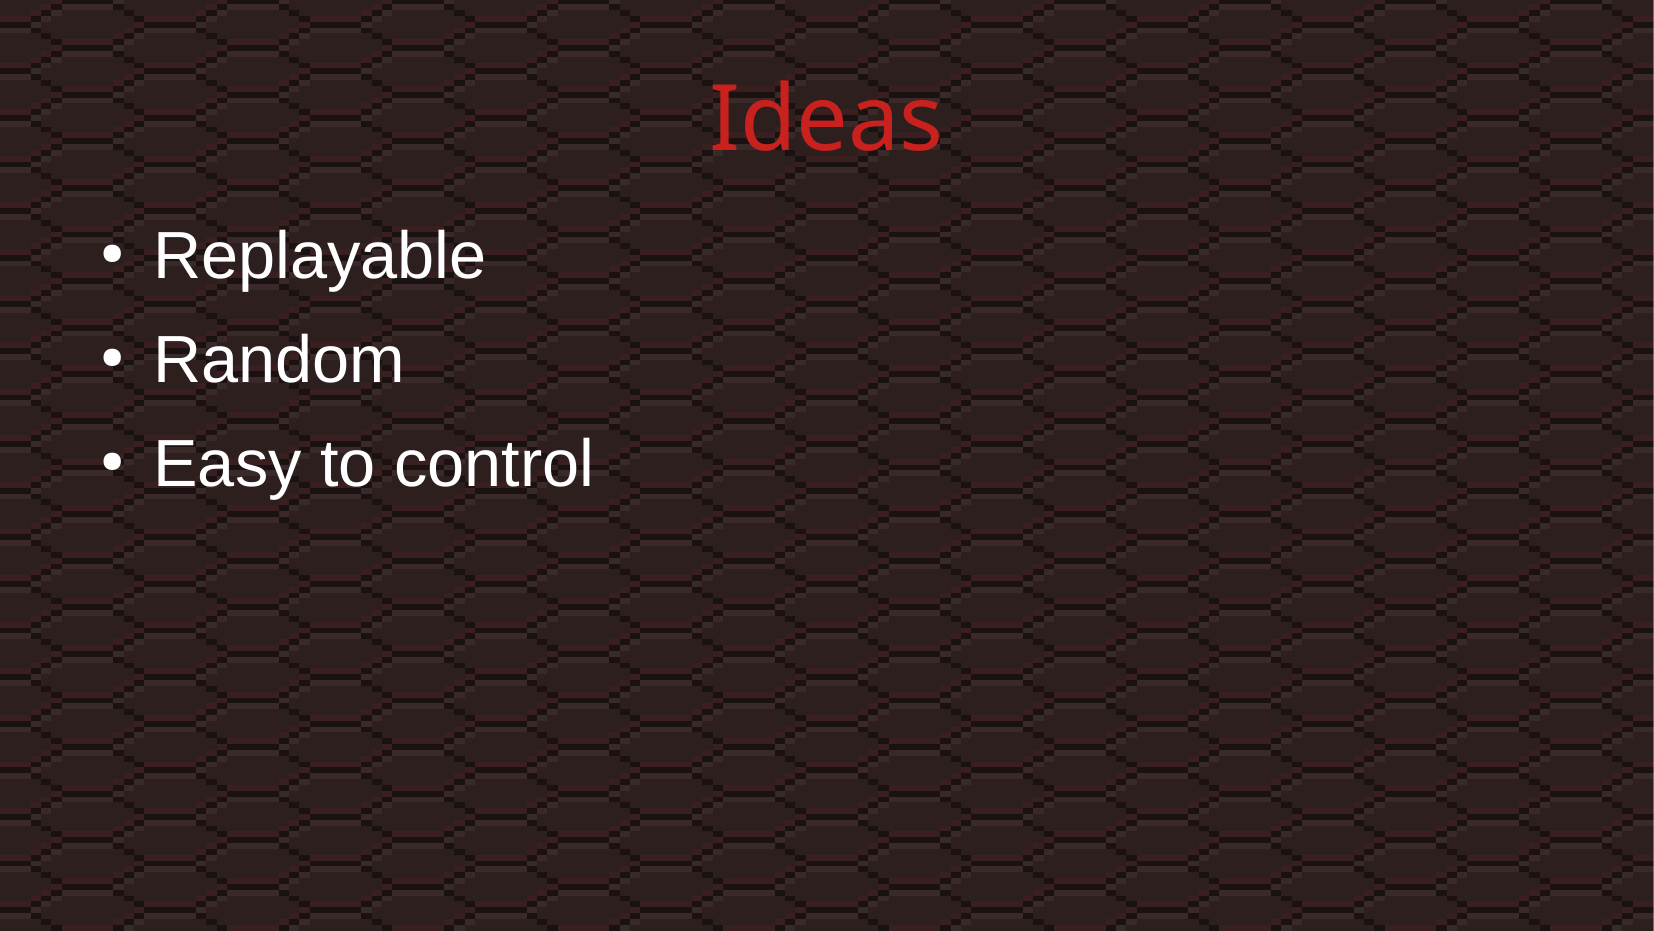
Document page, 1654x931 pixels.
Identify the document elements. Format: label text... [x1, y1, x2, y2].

picture [0, 0, 1654, 931]
title Ideas [82, 37, 1571, 193]
list Replayable Random Easy to control [82, 217, 1571, 758]
